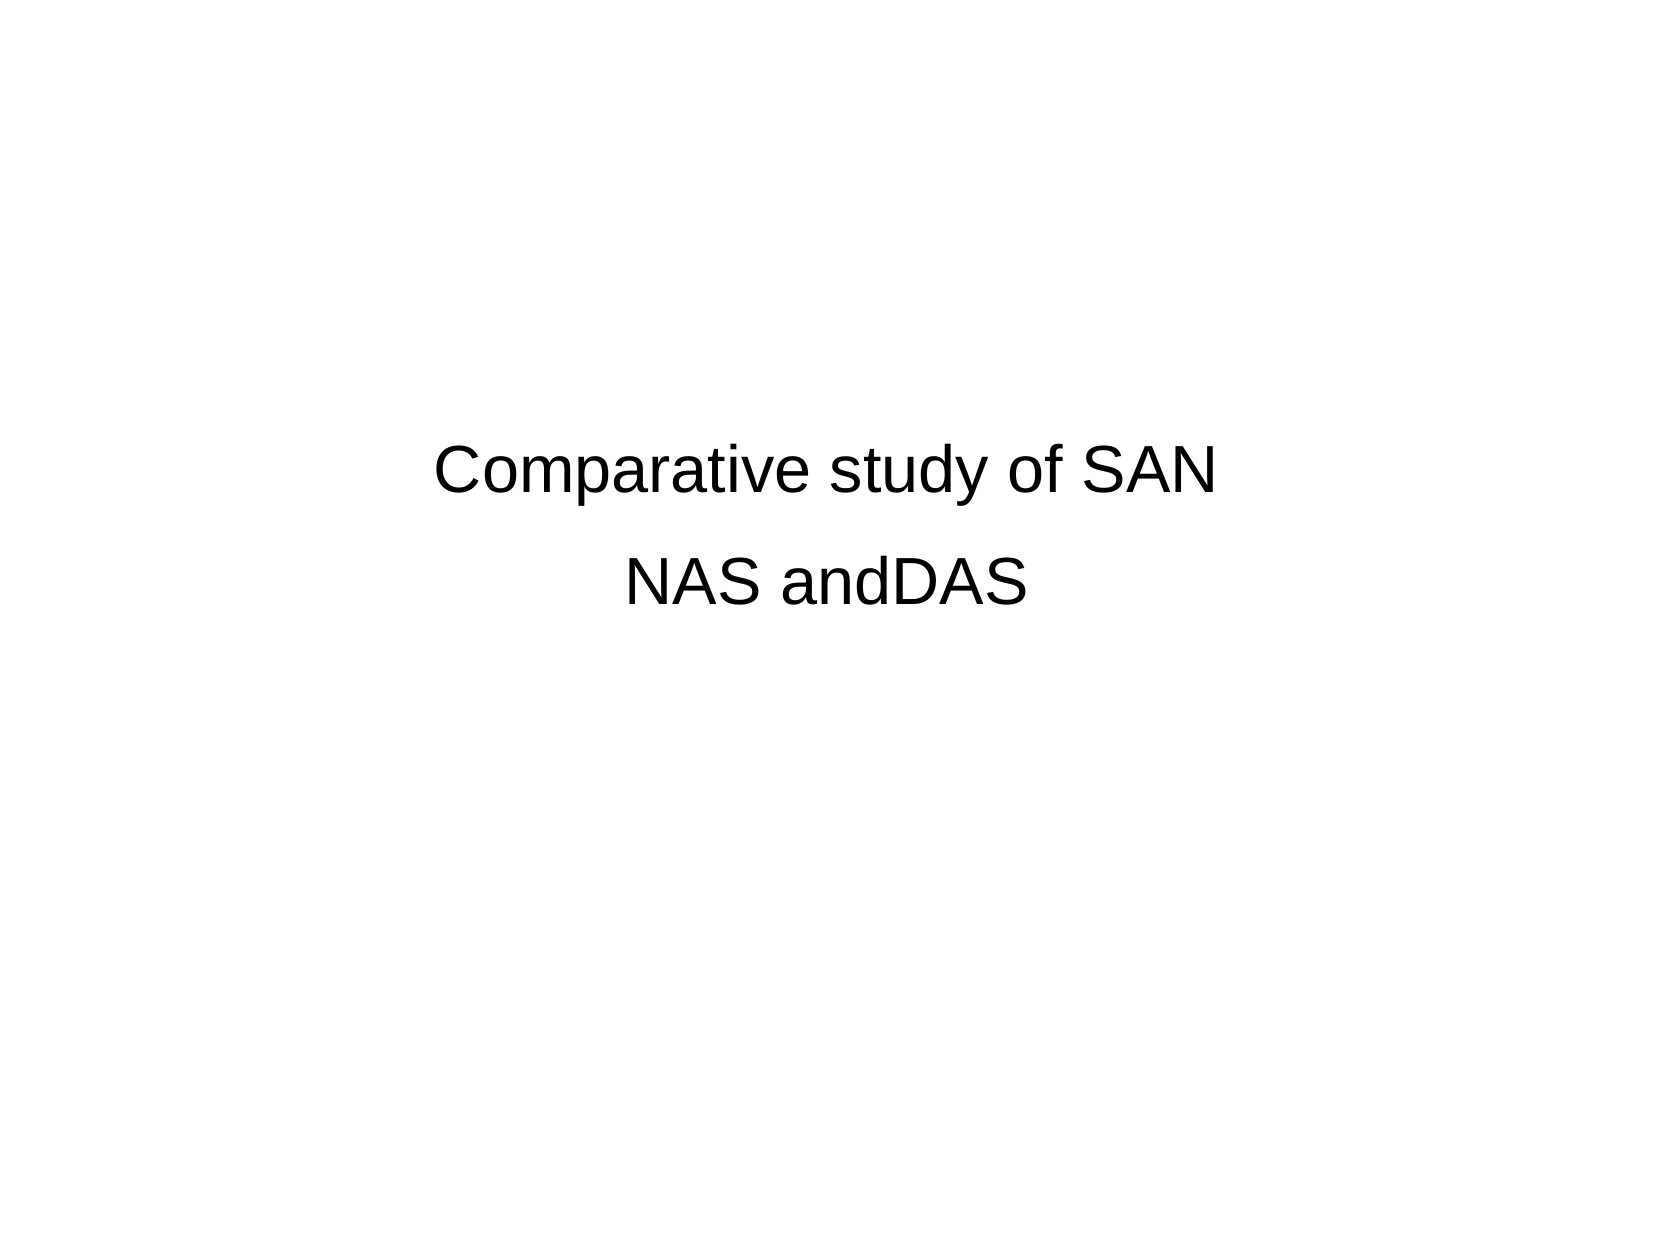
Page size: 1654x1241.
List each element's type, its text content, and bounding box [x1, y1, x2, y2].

subtitle Comparative study of SAN NAS andDAS [82, 425, 1571, 618]
